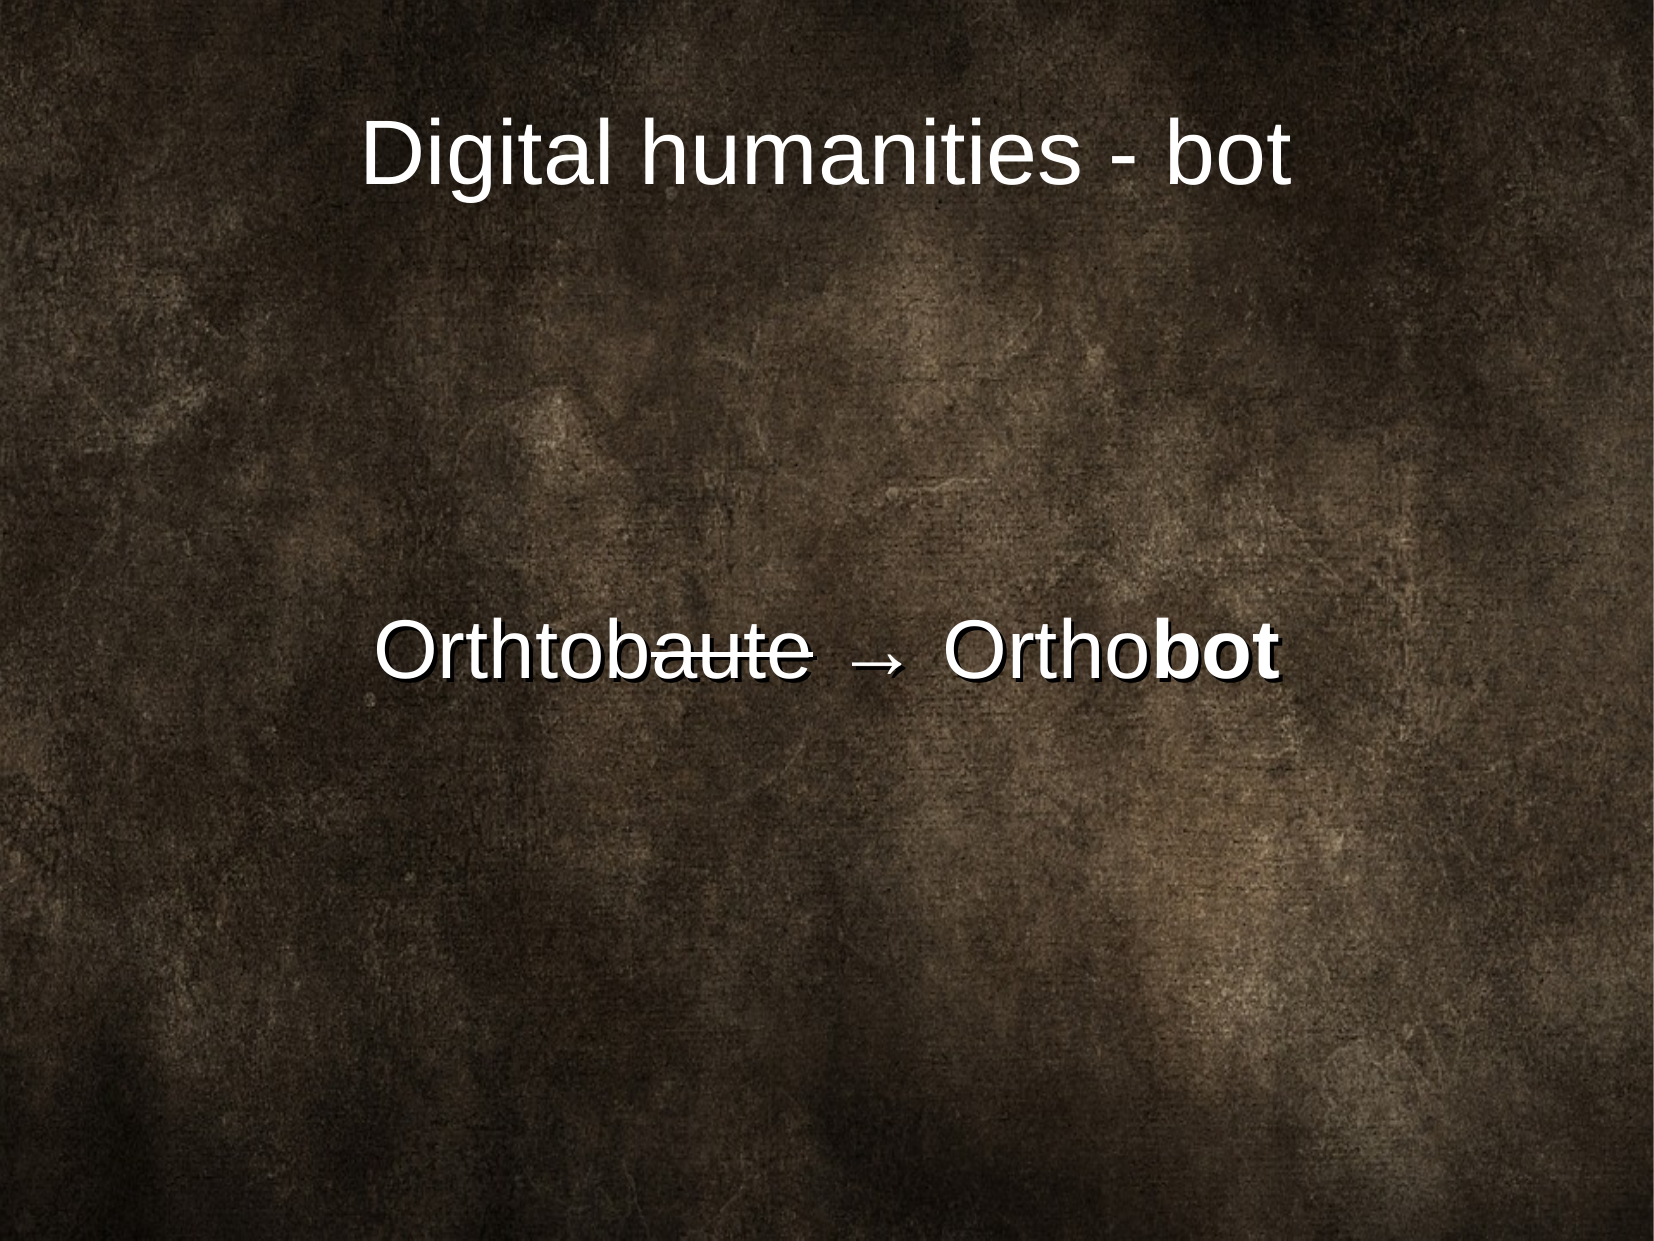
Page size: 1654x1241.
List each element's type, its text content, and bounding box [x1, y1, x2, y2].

picture [0, 0, 1654, 1241]
title Digital humanities - bot [82, 49, 1571, 257]
subtitle Orthtobaute → Orthobot [82, 290, 1571, 1010]
